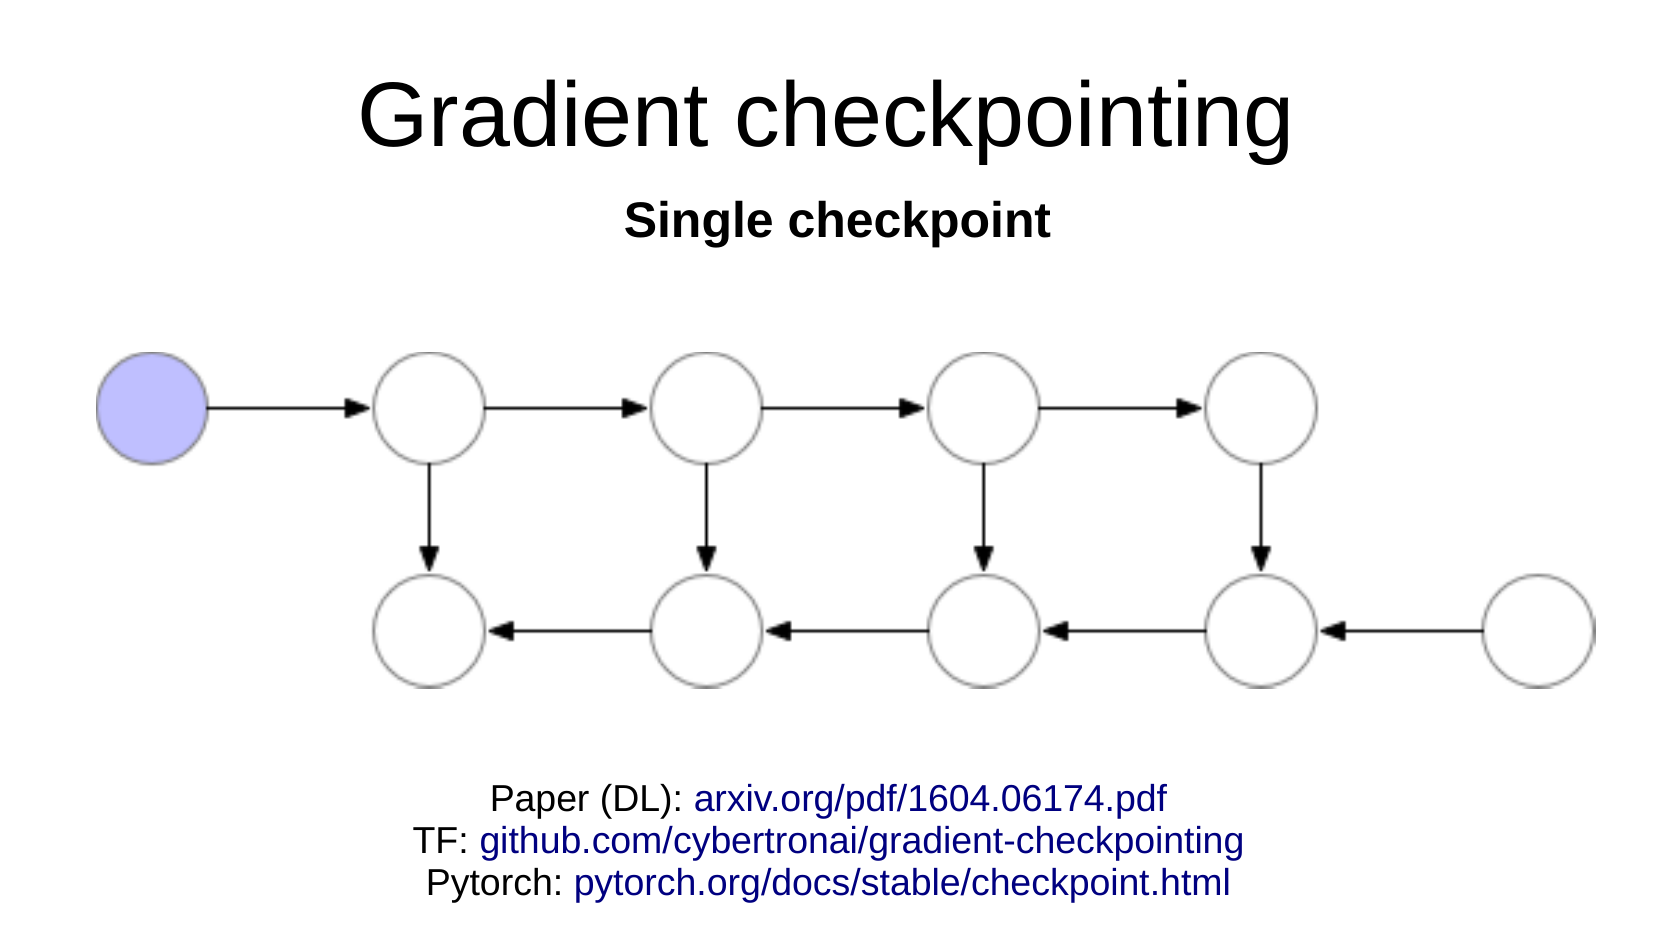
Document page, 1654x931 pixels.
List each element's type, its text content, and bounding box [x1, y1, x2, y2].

picture [96, 352, 1596, 689]
text_box Single checkpoint [570, 184, 1105, 256]
text_box Paper (DL): arxiv.org/pdf/1604.06174.pdf TF: github.com/cybertronai/gradient-checkpointing Pytorch: pytorch.org/docs/stable/checkpoint.html [374, 770, 1283, 931]
title Gradient checkpointing [82, 37, 1571, 193]
